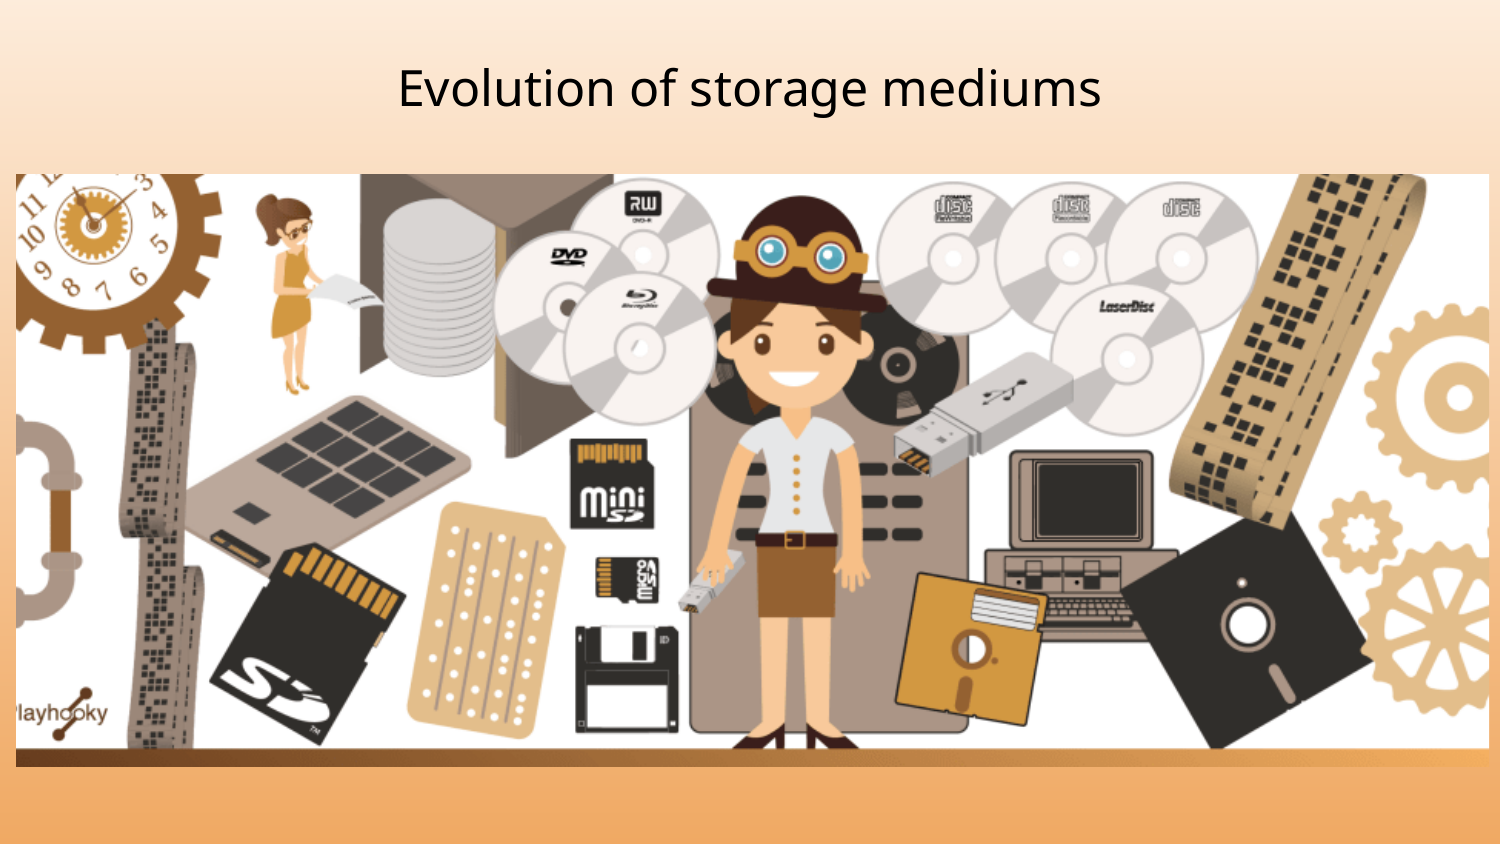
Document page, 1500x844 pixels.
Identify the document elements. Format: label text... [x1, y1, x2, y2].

text_box Evolution of storage mediums [234, 41, 1266, 132]
picture [16, 174, 1490, 767]
